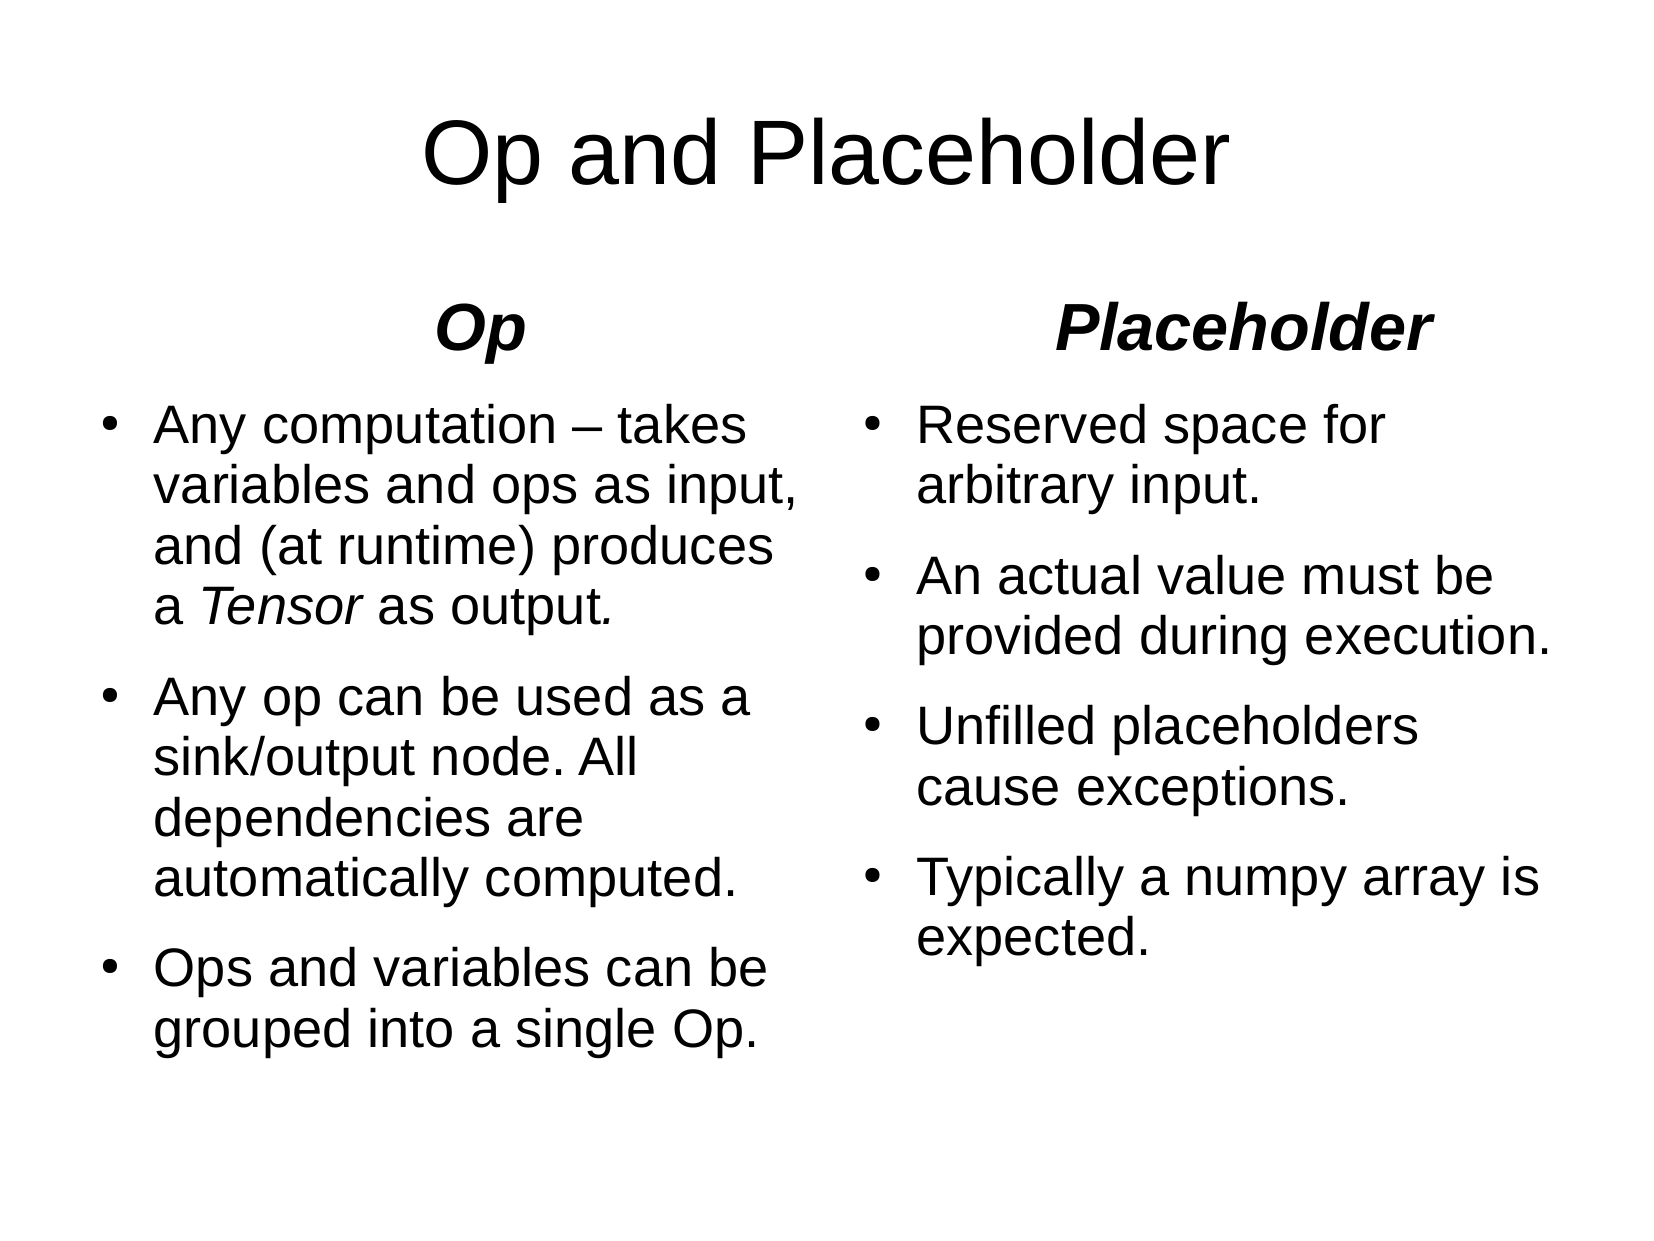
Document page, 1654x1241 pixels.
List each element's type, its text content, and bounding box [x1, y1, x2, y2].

list Op Any computation – takes variables and ops as input, and (at runtime) produces a Tensor as output. Any op can be used as a sink/output node. All dependencies are automatically computed. Ops and variables can be grouped into a single Op. [82, 290, 809, 1201]
title Op and Placeholder [82, 49, 1571, 257]
list Placeholder Reserved space for arbitrary input. An actual value must be provided during execution. Unfilled placeholders cause exceptions. Typically a numpy array is expected. [845, 290, 1572, 1186]
